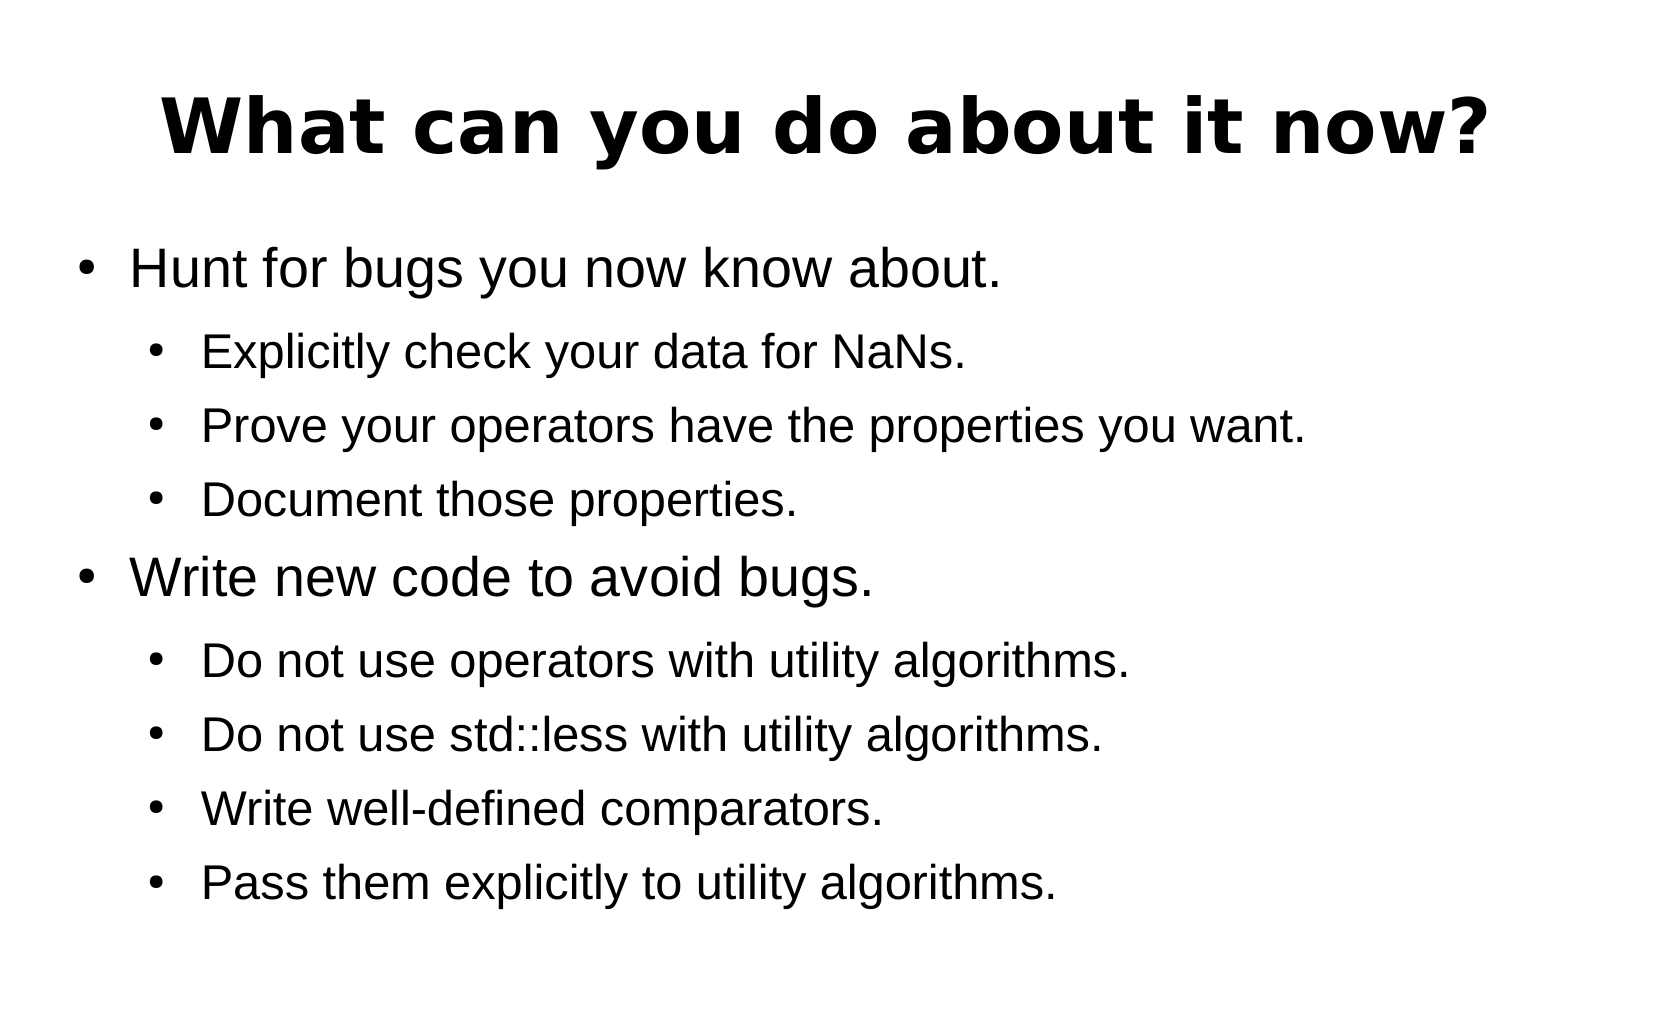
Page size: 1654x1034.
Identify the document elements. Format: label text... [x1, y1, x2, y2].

list Hunt for bugs you now know about. Explicitly check your data for NaNs. Prove your operators have the properties you want. Document those properties. Write new code to avoid bugs. Do not use operators with utility algorithms. Do not use std::less with utility algorithms. Write well-defined comparators. Pass them explicitly to utility algorithms. [59, 236, 1548, 908]
title What can you do about it now? [82, 41, 1571, 214]
